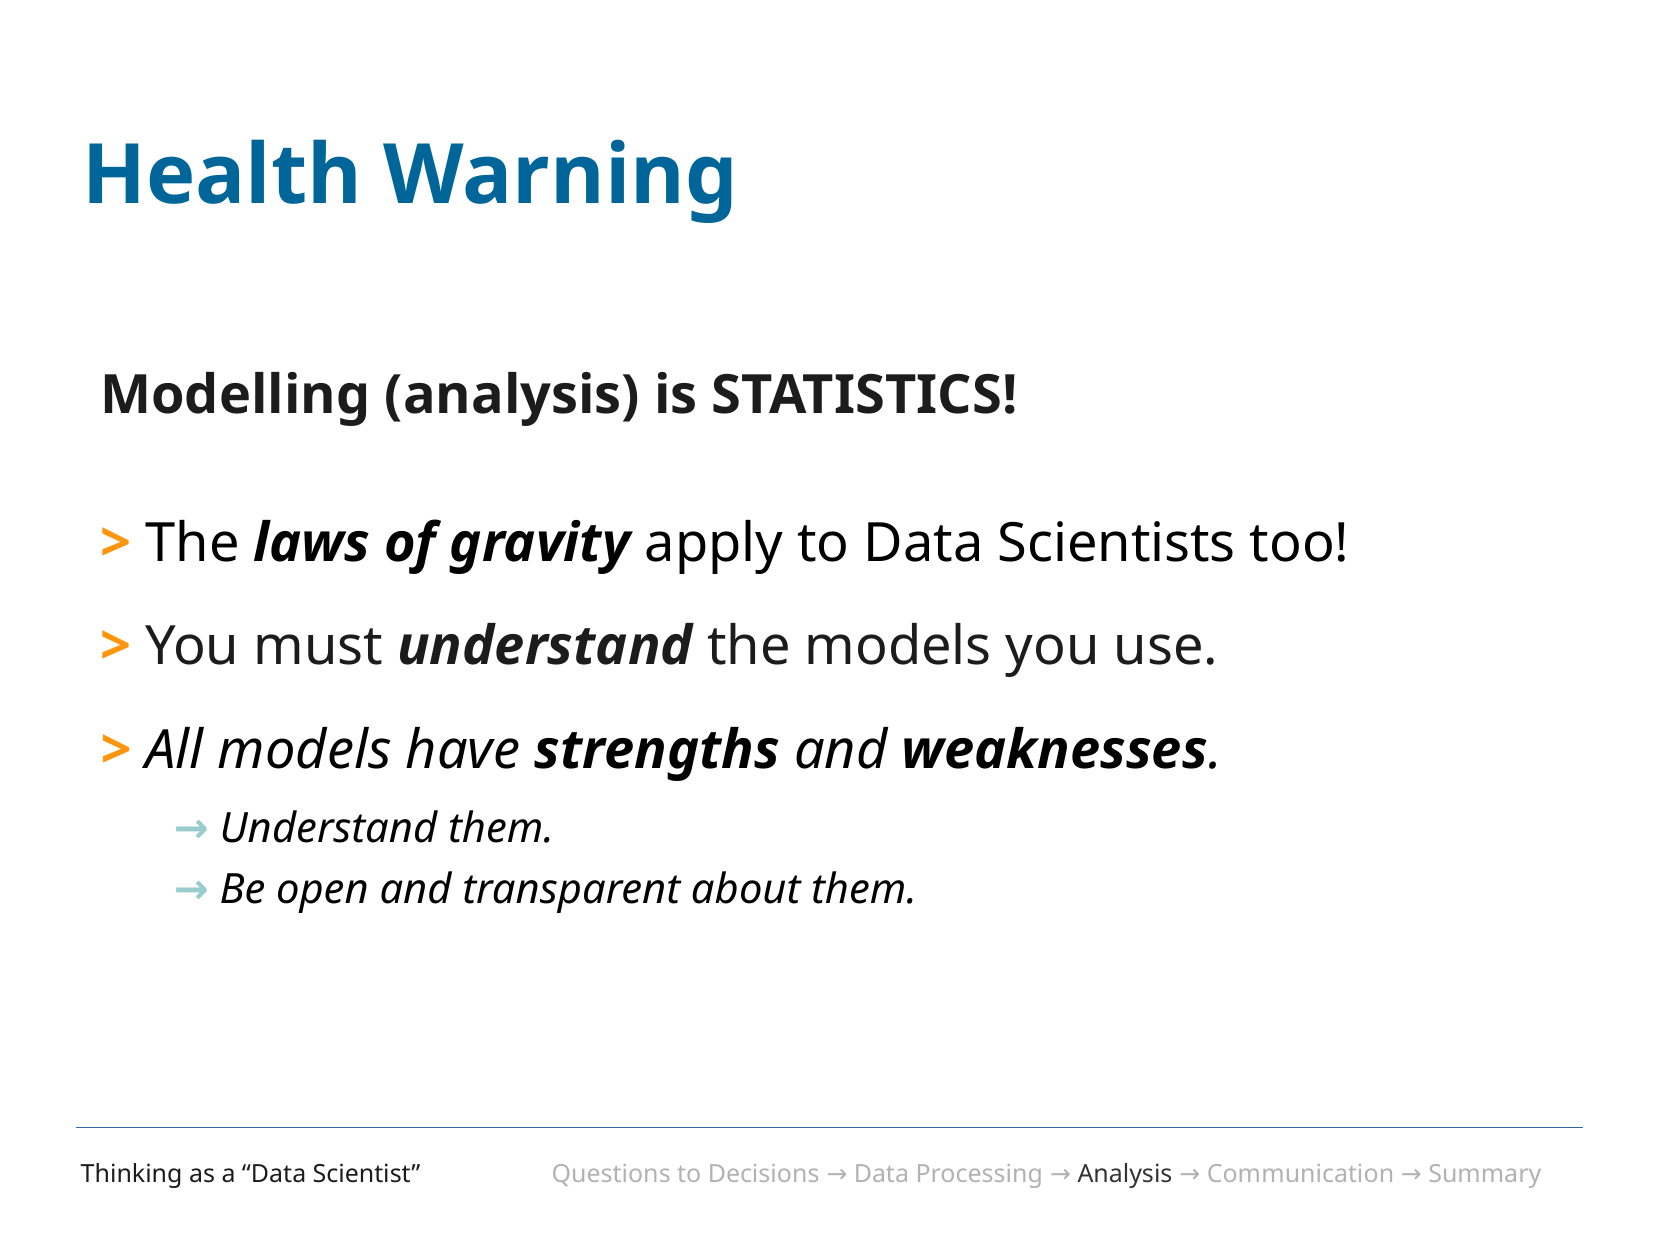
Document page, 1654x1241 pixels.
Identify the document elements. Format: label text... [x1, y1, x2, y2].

list Modelling (analysis) is STATISTICS! > The laws of gravity apply to Data Scientists too! > You must understand the models you use. > All models have strengths and weaknesses. → Understand them. → Be open and transparent about them. [82, 355, 1571, 1047]
text_box Questions to Decisions → Data Processing → Analysis → Communication → Summary [536, 1148, 1587, 1225]
text_box Thinking as a “Data Scientist” [65, 1148, 536, 1225]
title Health Warning [82, 72, 1571, 271]
